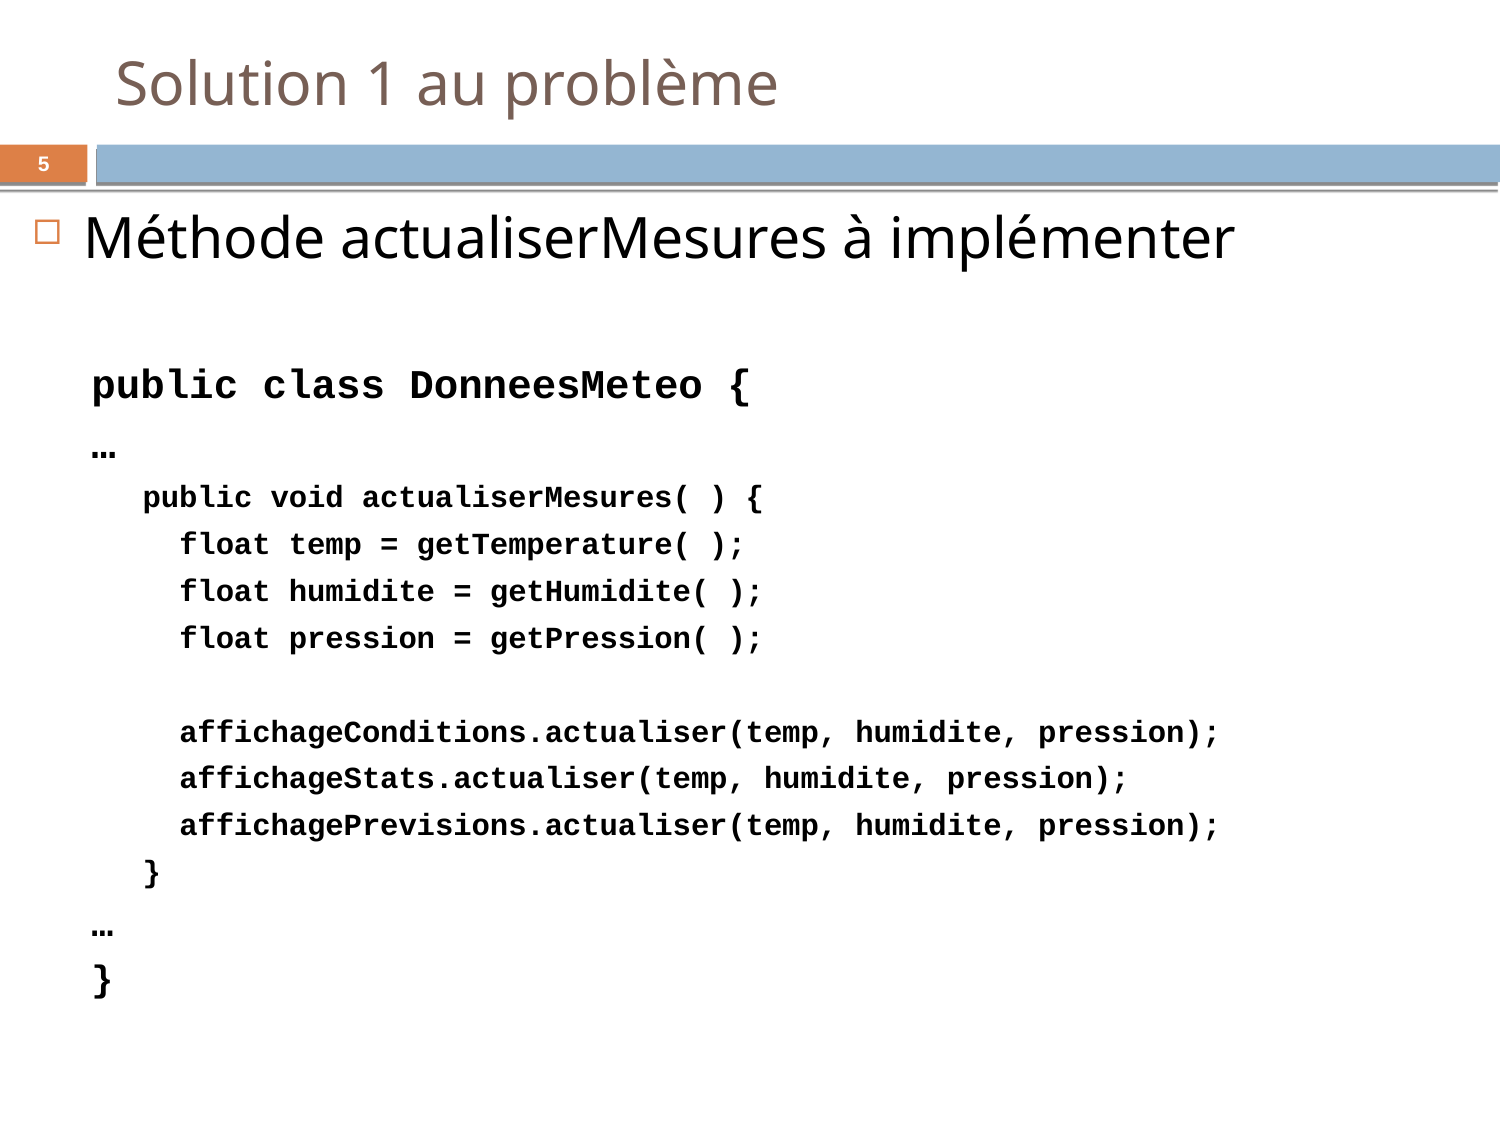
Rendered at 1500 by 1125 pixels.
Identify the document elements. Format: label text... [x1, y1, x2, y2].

list Méthode actualiserMesures à implémenter public class DonneesMeteo { … public void actualiserMesures( ) { float temp = getTemperature( ); float humidite = getHumidite( ); float pression = getPression( ); affichageConditions.actualiser(temp, humidite, pression); affichageStats.actualiser(temp, humidite, pression); affichagePrevisions.actualiser(temp, humidite, pression); } … } [17, 201, 1500, 1012]
title Solution 1 au problème [100, 37, 1438, 126]
slide_number <numéro> [0, 143, 88, 184]
